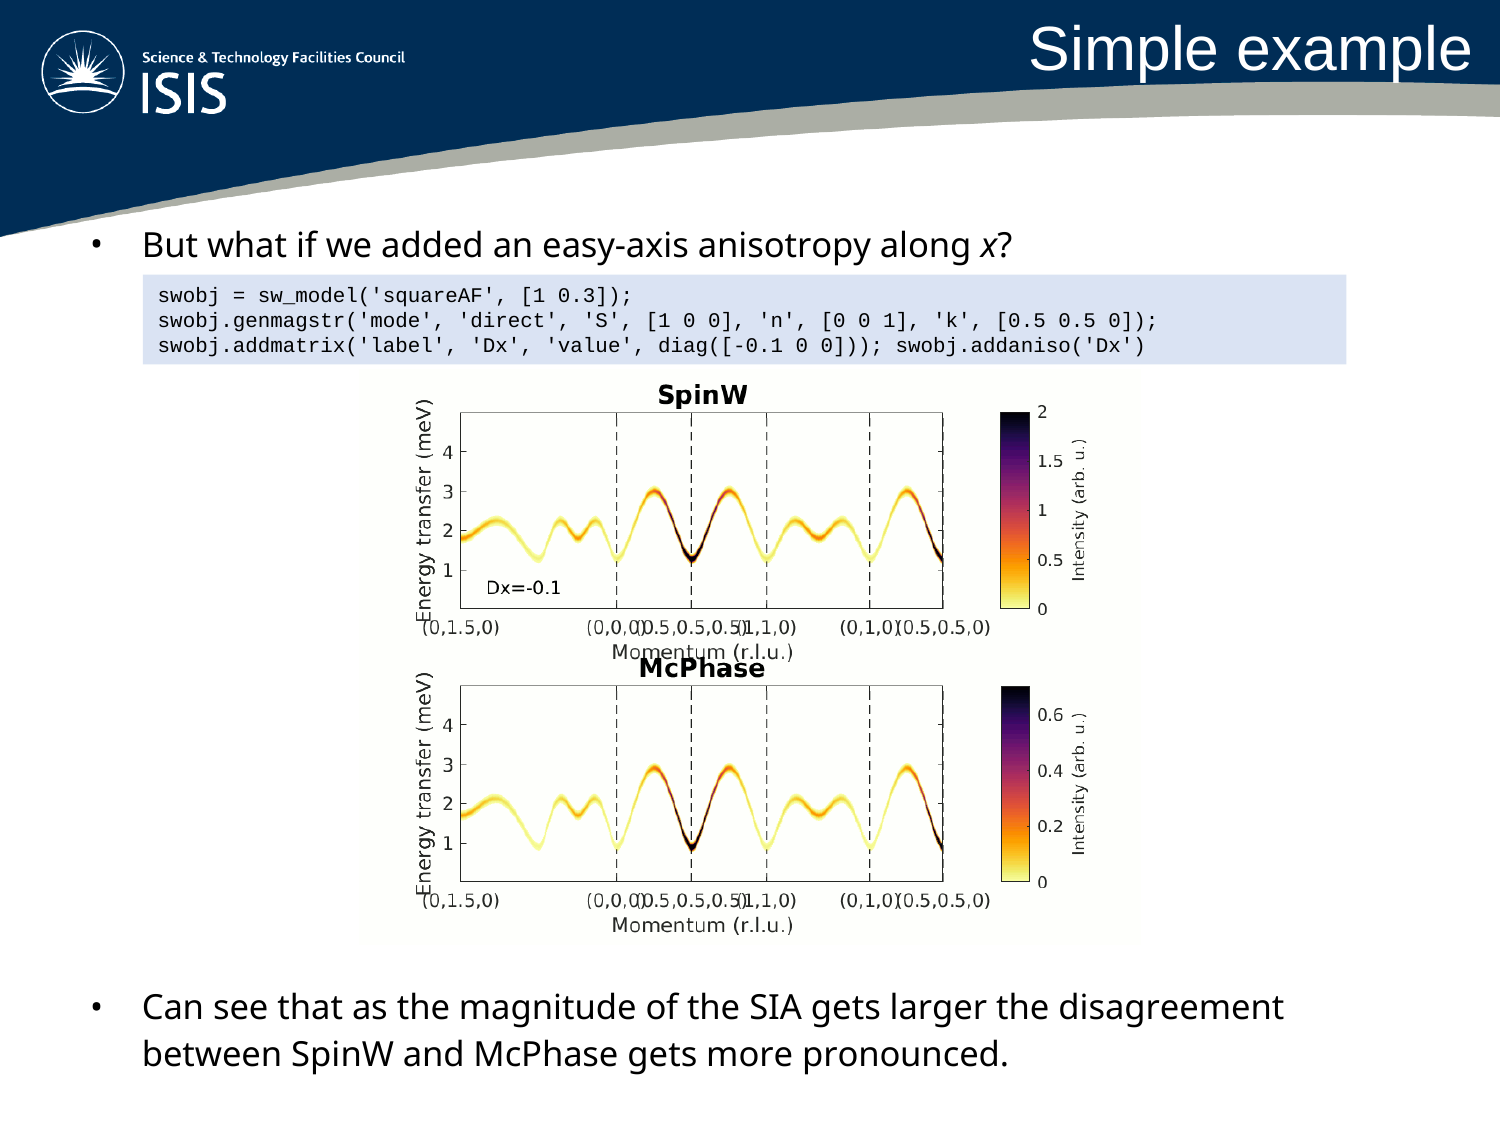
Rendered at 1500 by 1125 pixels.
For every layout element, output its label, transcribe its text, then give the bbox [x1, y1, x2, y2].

text_box swobj = sw_model('squareAF', [1 0.3]); swobj.genmagstr('mode', 'direct', 'S', [1 0 0], 'n', [0 0 1], 'k', [0.5 0.5 0]); swobj.addmatrix('label', 'Dx', 'value', diag([-0.1 0 0])); swobj.addaniso('Dx') [142, 274, 1347, 365]
picture [359, 369, 1141, 946]
picture [0, 0, 1500, 303]
text_box Simple example [460, 6, 1489, 92]
list But what if we added an easy-axis anisotropy along x? Can see that as the magnitude of the SIA gets larger the disagreement between SpinW and McPhase gets more pronounced. [75, 212, 1424, 1087]
